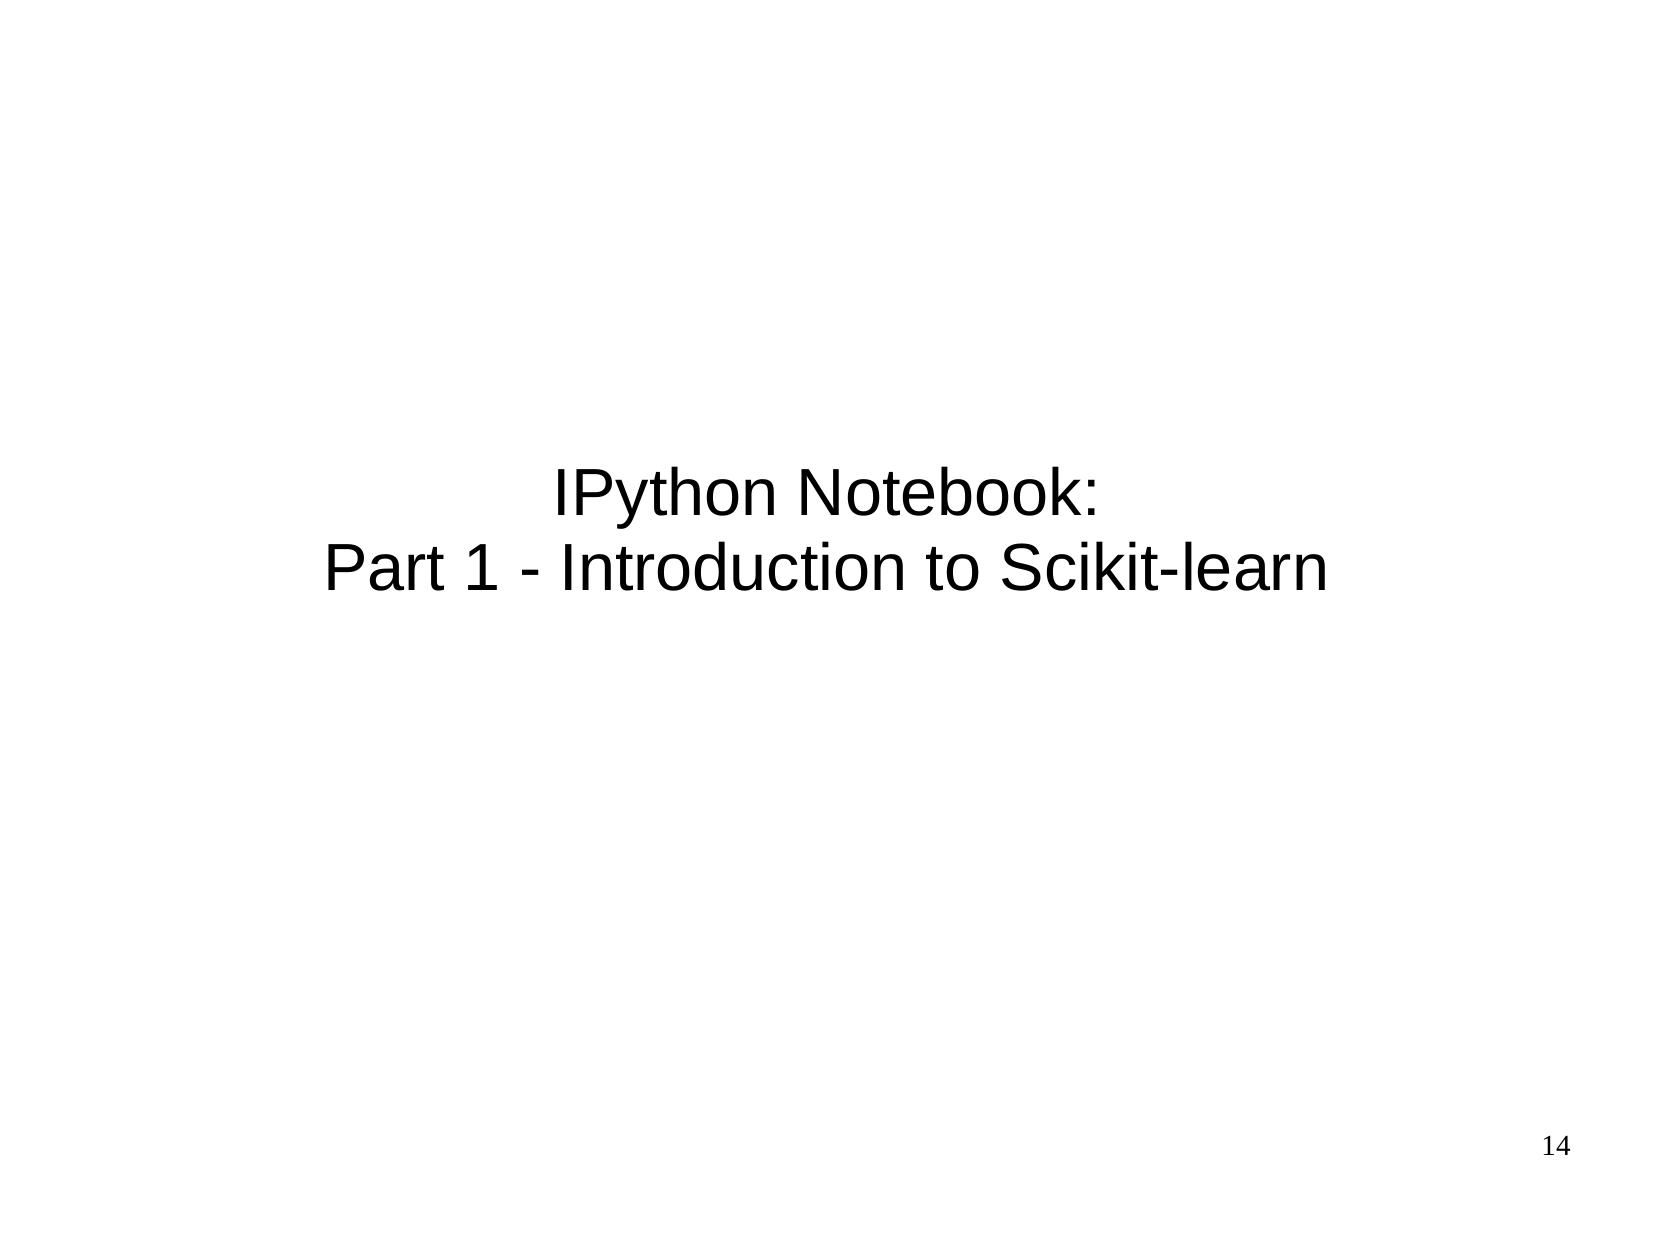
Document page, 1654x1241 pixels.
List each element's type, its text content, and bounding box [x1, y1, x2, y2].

subtitle IPython Notebook: Part 1 - Introduction to Scikit-learn [82, 49, 1571, 1010]
